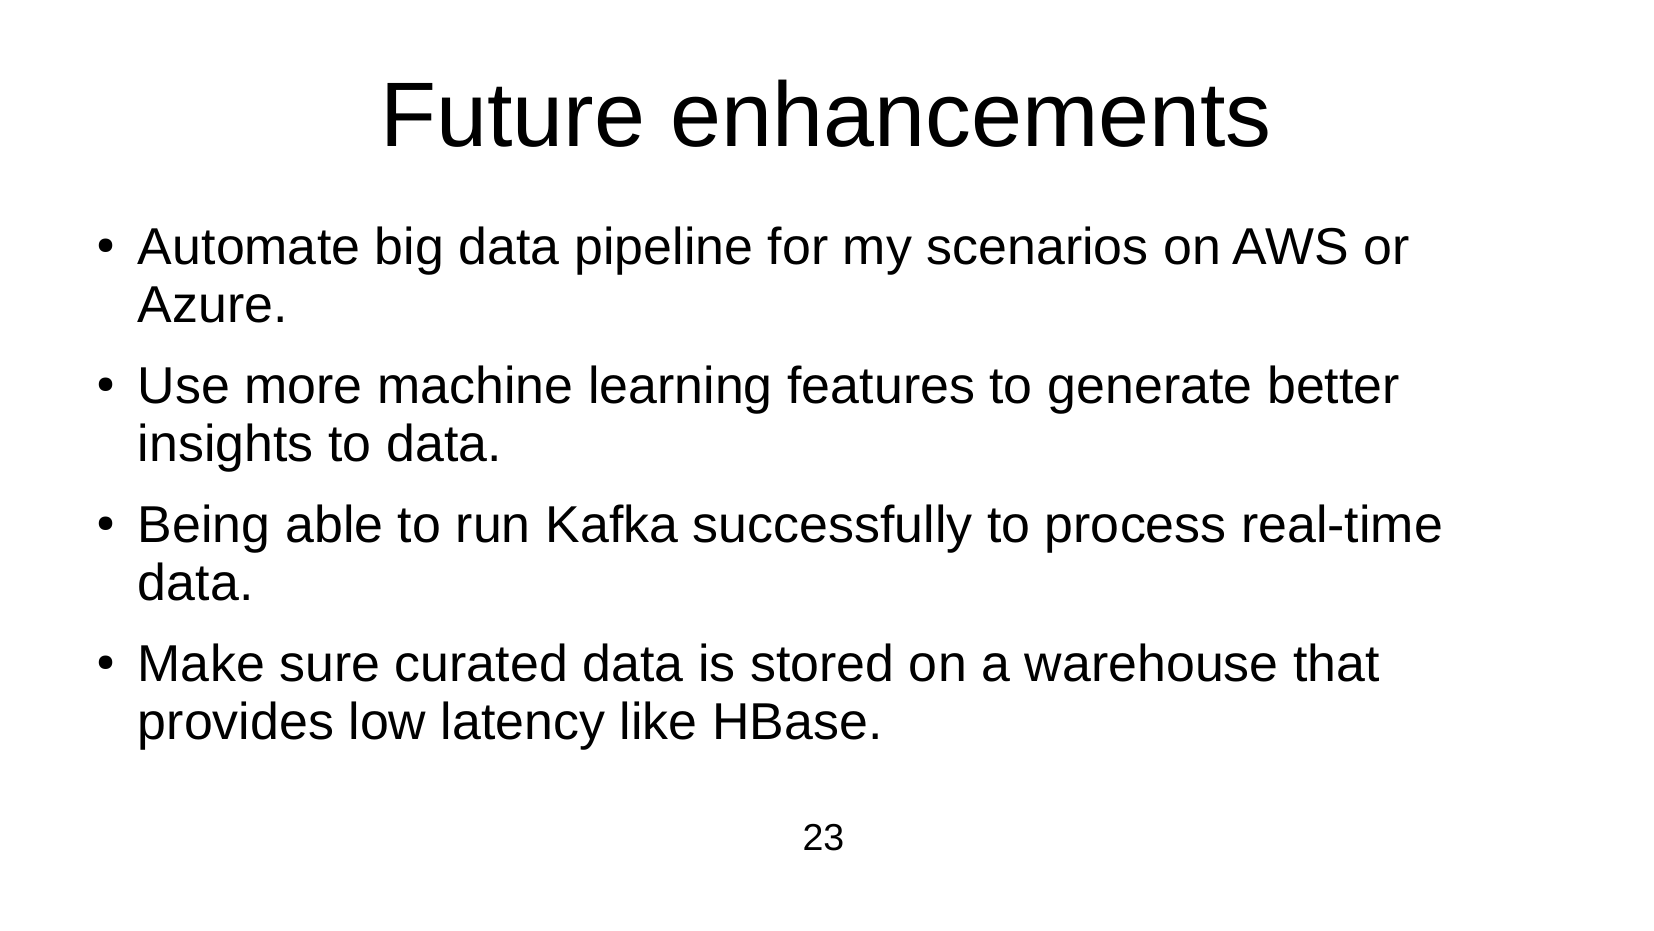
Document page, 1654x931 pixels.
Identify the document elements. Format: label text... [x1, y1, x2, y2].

list Automate big data pipeline for my scenarios on AWS or Azure. Use more machine learning features to generate better insights to data. Being able to run Kafka successfully to process real-time data. Make sure curated data is stored on a warehouse that provides low latency like HBase. [82, 217, 1571, 758]
title Future enhancements [82, 37, 1571, 193]
text_box <number> [787, 808, 1013, 879]
